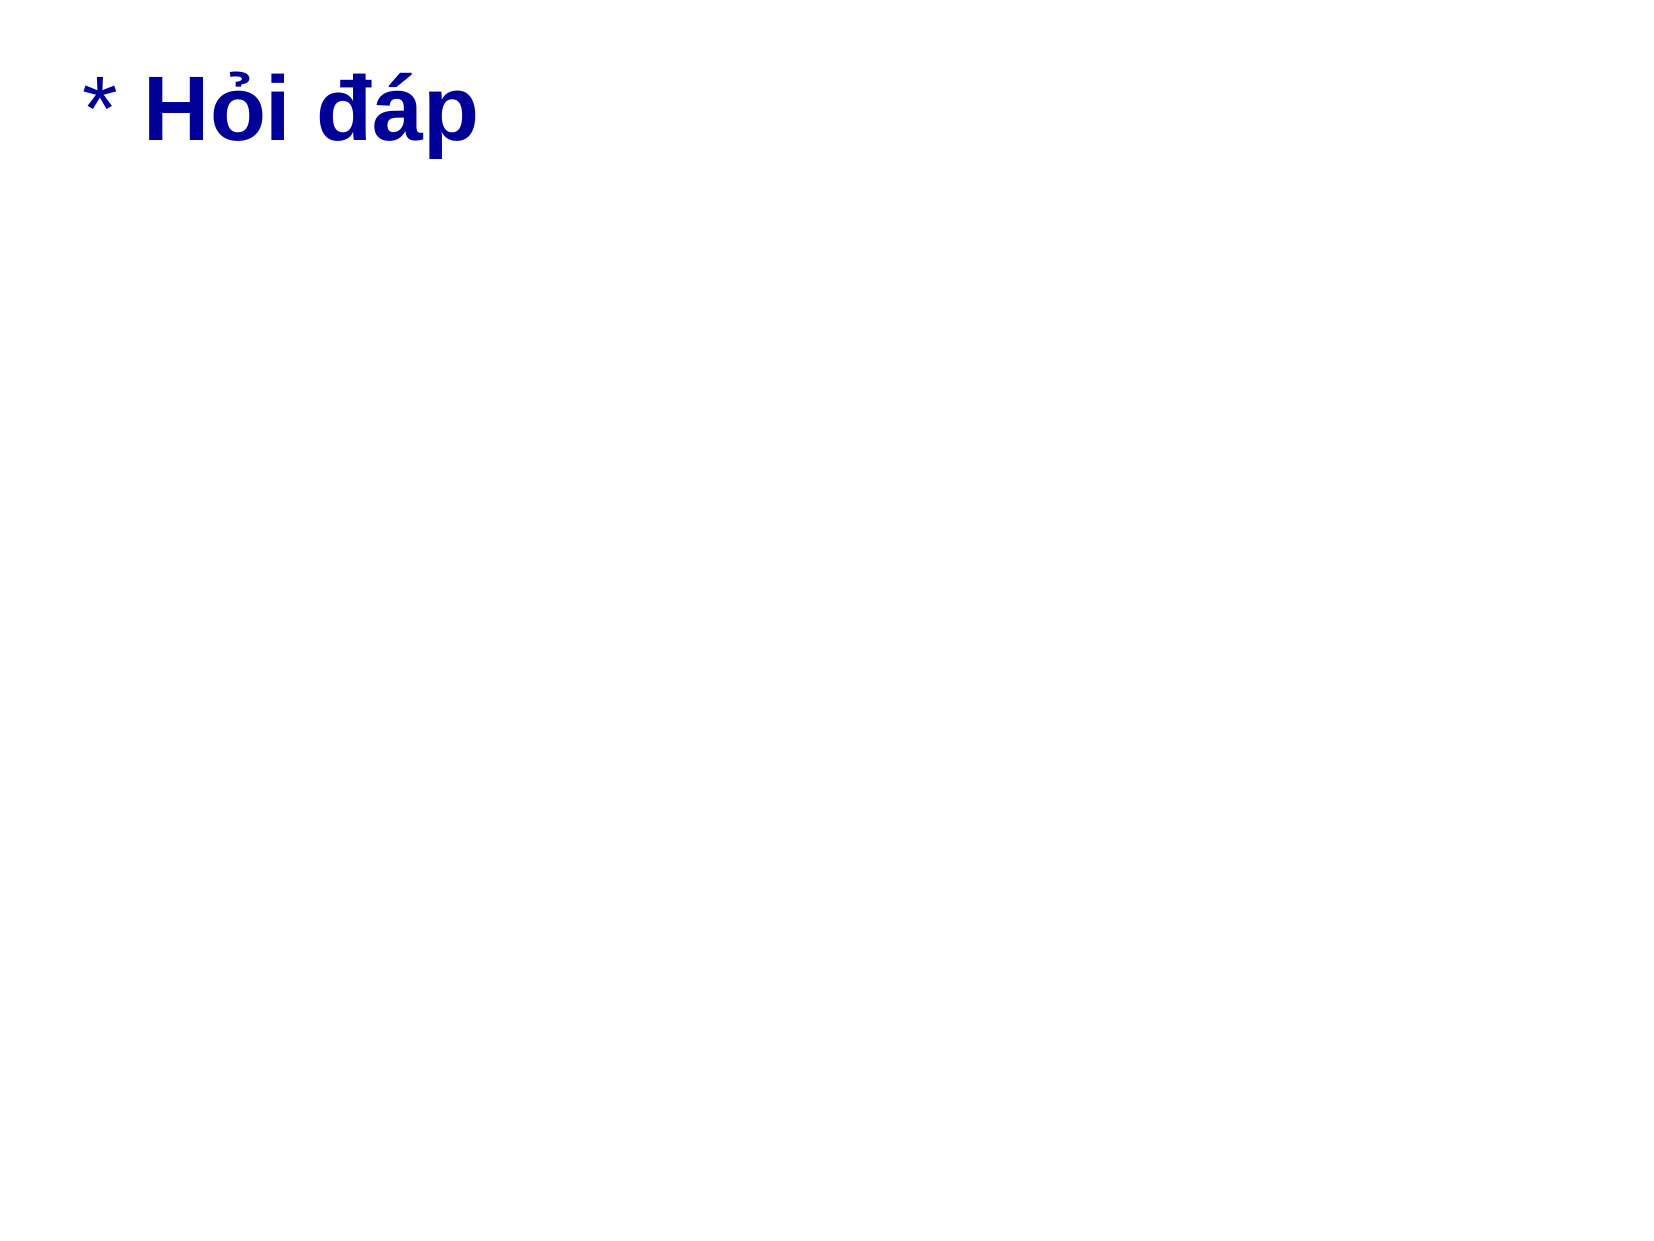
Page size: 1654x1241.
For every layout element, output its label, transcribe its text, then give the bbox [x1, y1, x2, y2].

title * Hỏi đáp [82, 49, 1571, 271]
